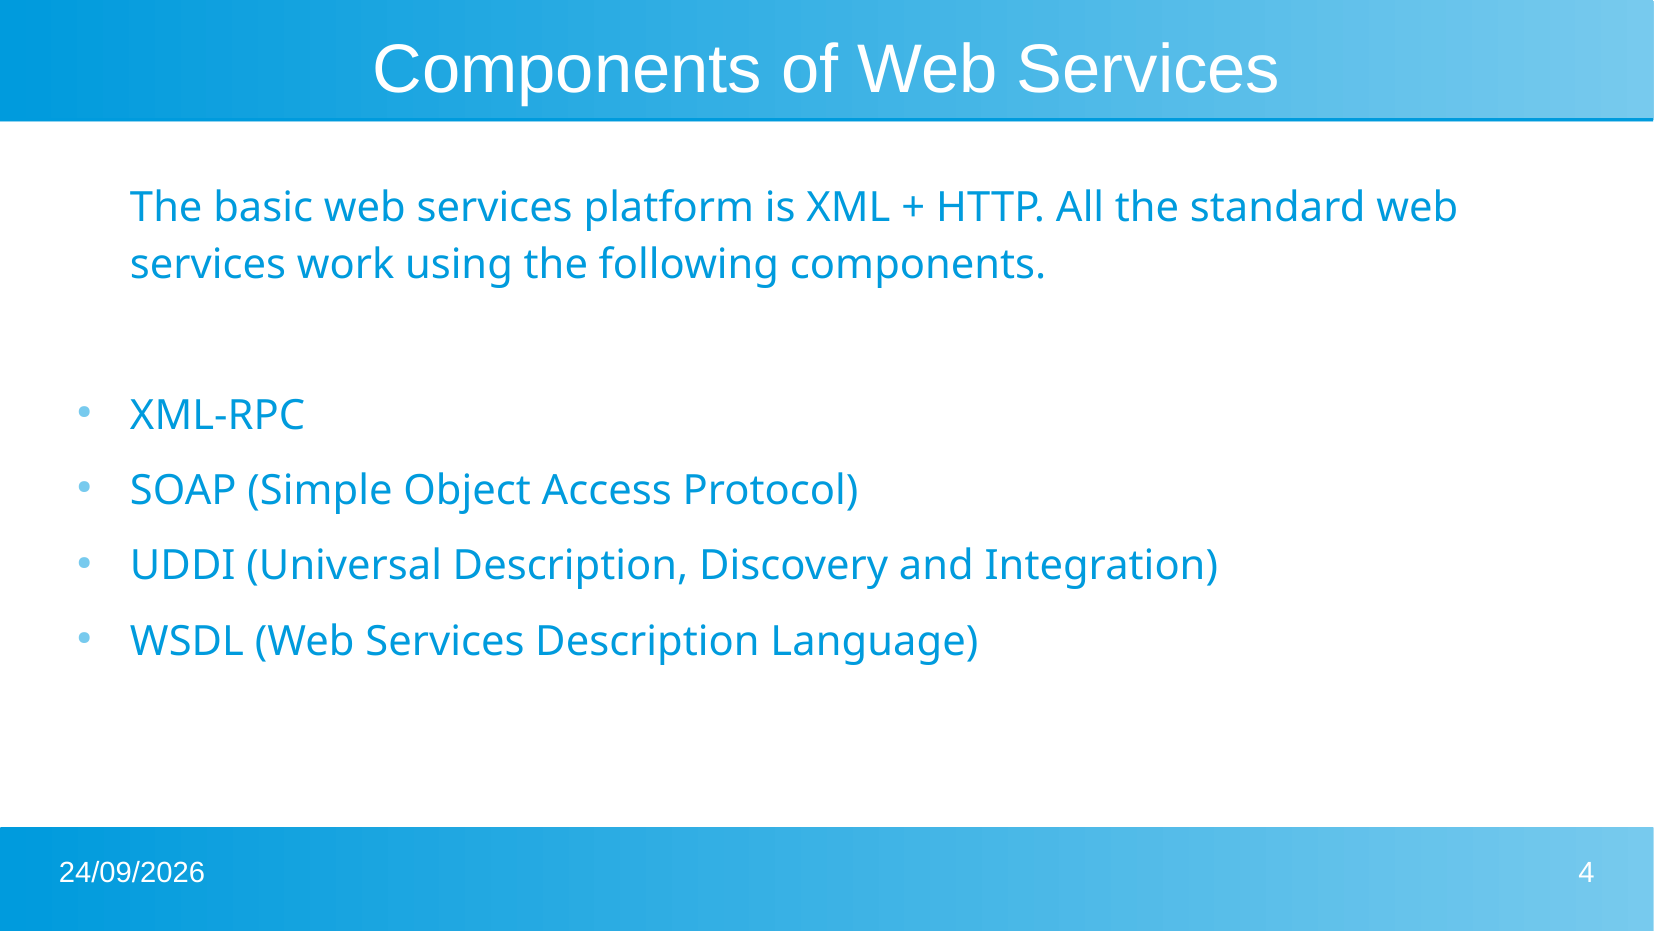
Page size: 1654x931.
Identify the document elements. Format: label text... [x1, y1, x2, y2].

title Components of Web Services [59, 29, 1595, 108]
list The basic web services platform is XML + HTTP. All the standard web services work using the following components. XML-RPC SOAP (Simple Object Access Protocol) UDDI (Universal Description, Discovery and Integration) WSDL (Web Services Description Language) [59, 177, 1595, 768]
